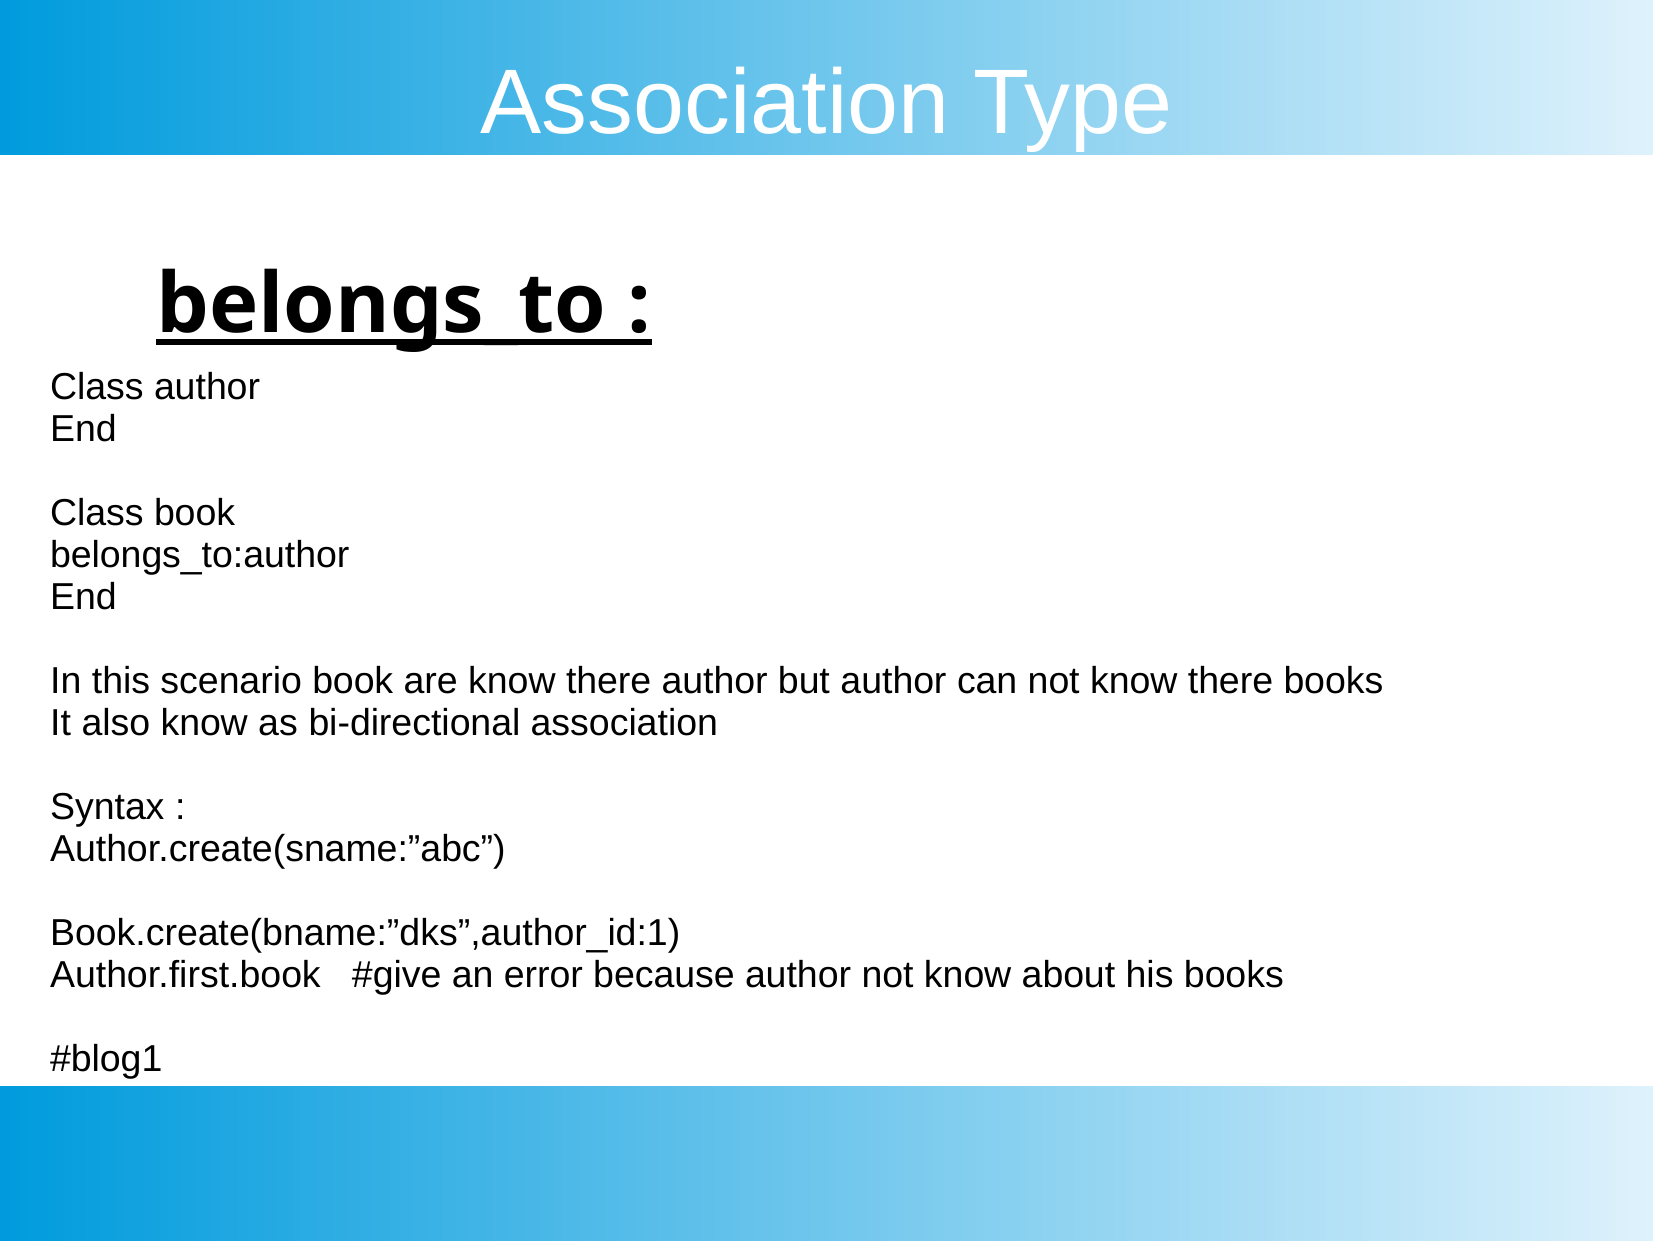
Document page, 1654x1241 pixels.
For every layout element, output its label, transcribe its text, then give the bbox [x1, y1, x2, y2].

text_box Class author End Class book belongs_to:author End In this scenario book are know there author but author can not know there books It also know as bi-directional association Syntax : Author.create(sname:”abc”) Book.create(bname:”dks”,author_id:1) Author.first.book #give an error because author not know about his books #blog1 [35, 357, 1560, 1129]
title Association Type [82, 49, 1571, 155]
text_box belongs_to : [141, 236, 637, 357]
